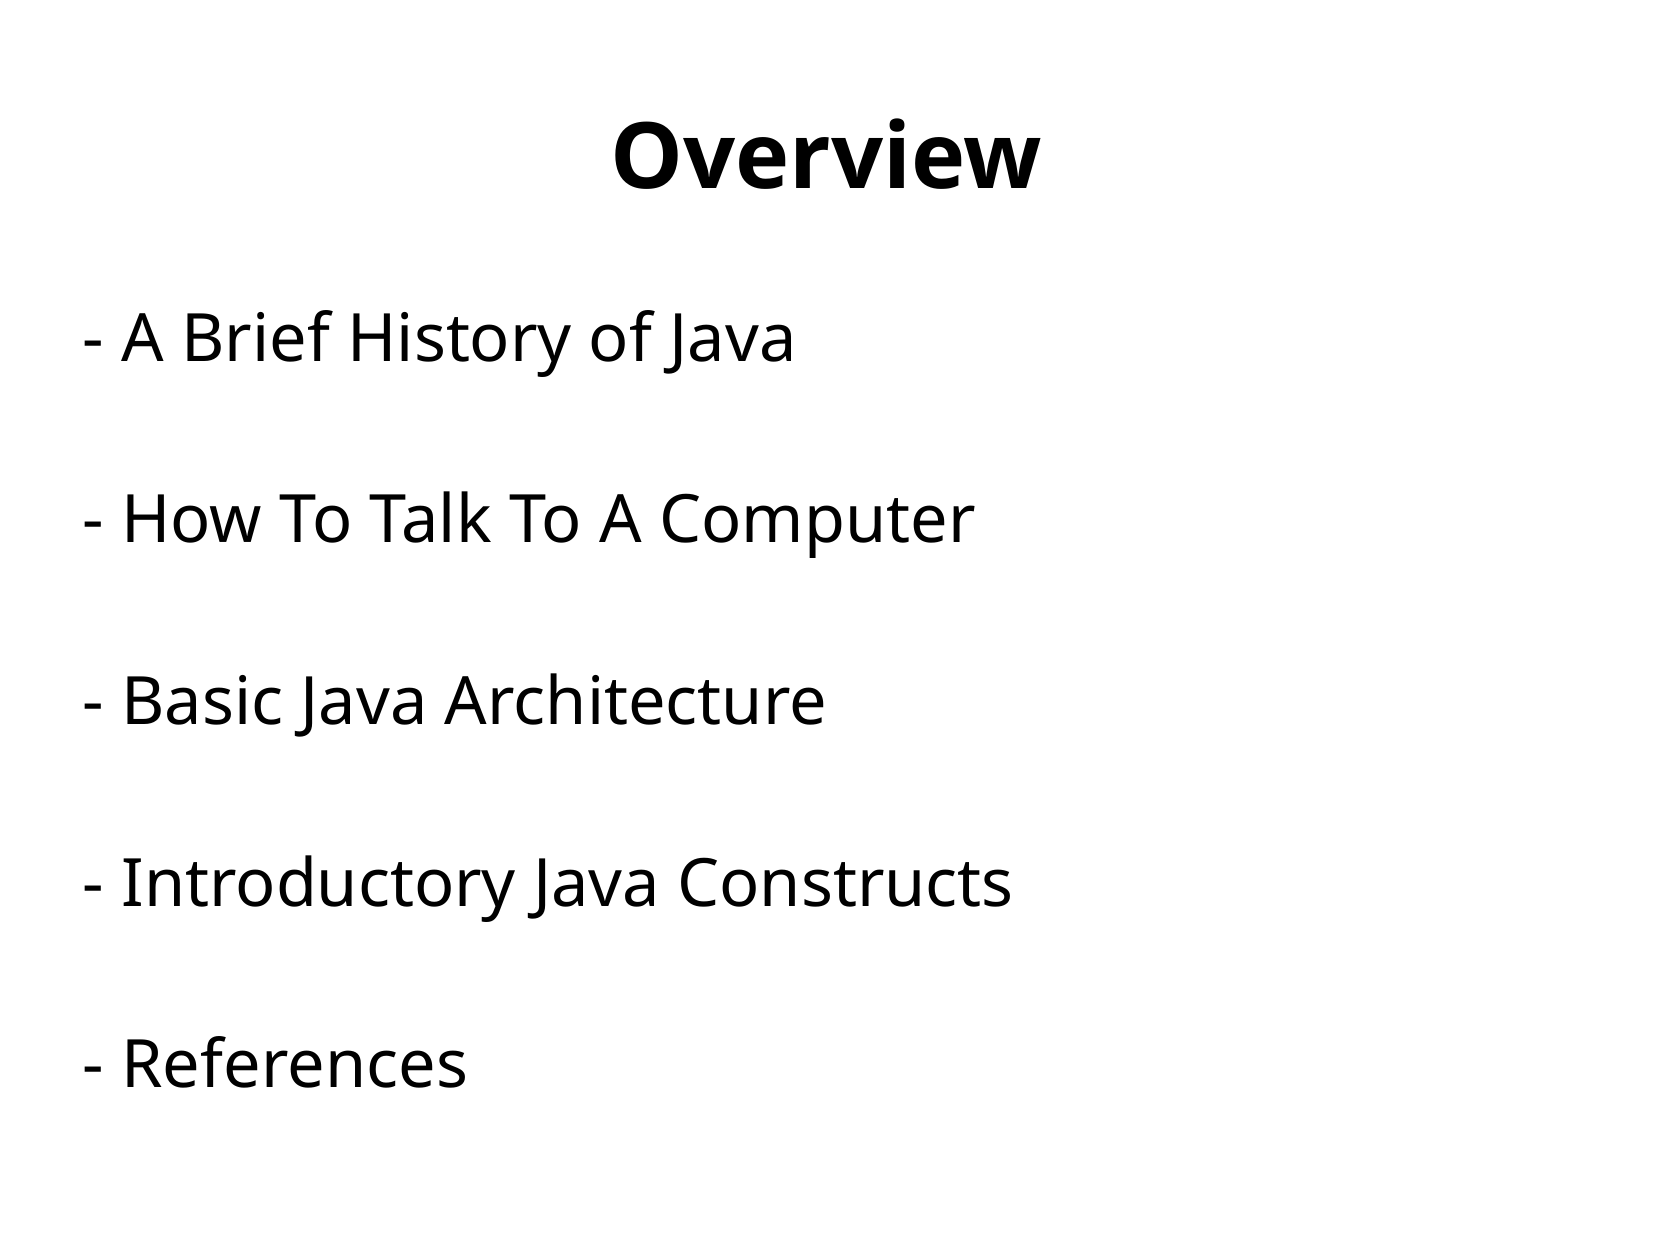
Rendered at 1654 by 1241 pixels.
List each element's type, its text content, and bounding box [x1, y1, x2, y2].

title Overview [82, 49, 1571, 257]
subtitle - A Brief History of Java - How To Talk To A Computer - Basic Java Architecture - Introductory Java Constructs - References [82, 290, 1571, 1188]
